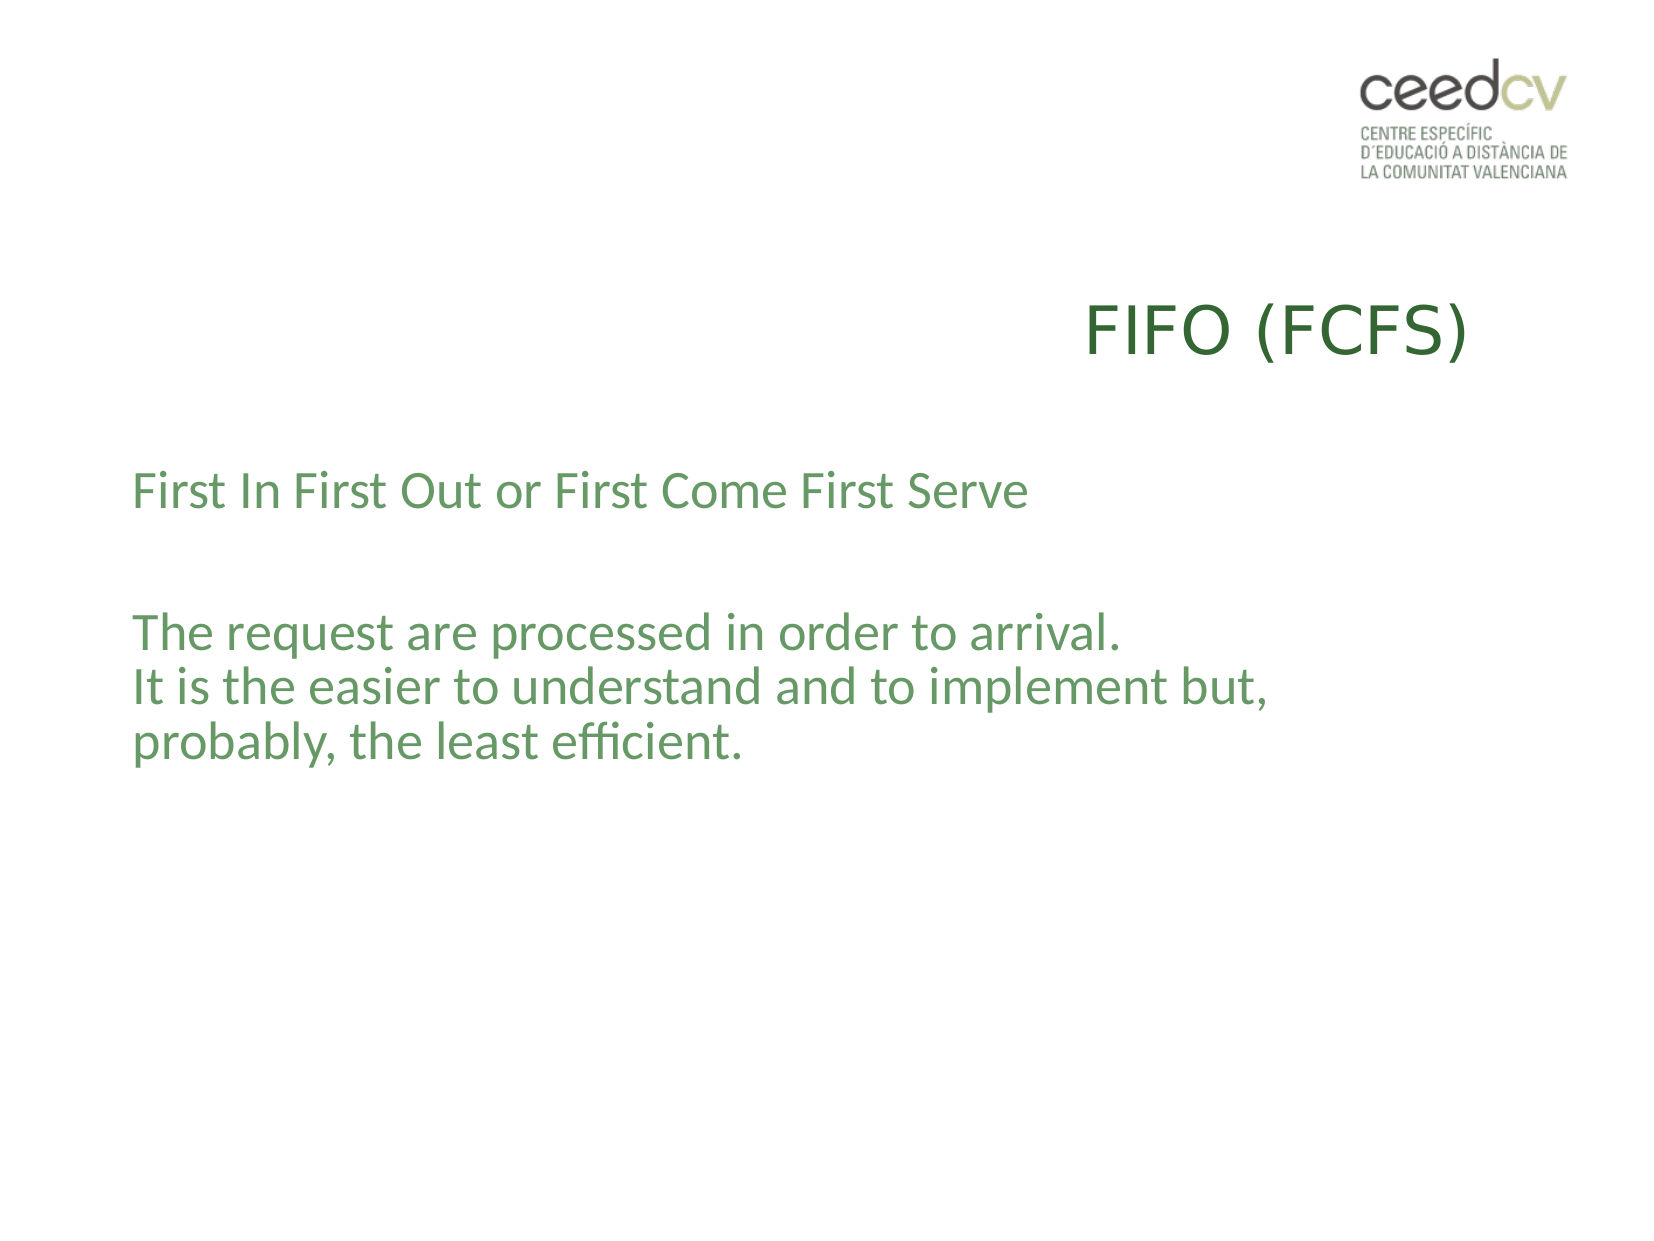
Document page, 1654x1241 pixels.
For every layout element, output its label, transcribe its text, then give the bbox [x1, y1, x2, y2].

text_box First In First Out or First Come First Serve [118, 460, 1453, 602]
text_box The request are processed in order to arrival. It is the easier to understand and to implement but, probably, the least efficient. [118, 602, 1453, 816]
picture [1342, 48, 1585, 189]
text_box FIFO (FCFS) [1068, 285, 1506, 390]
